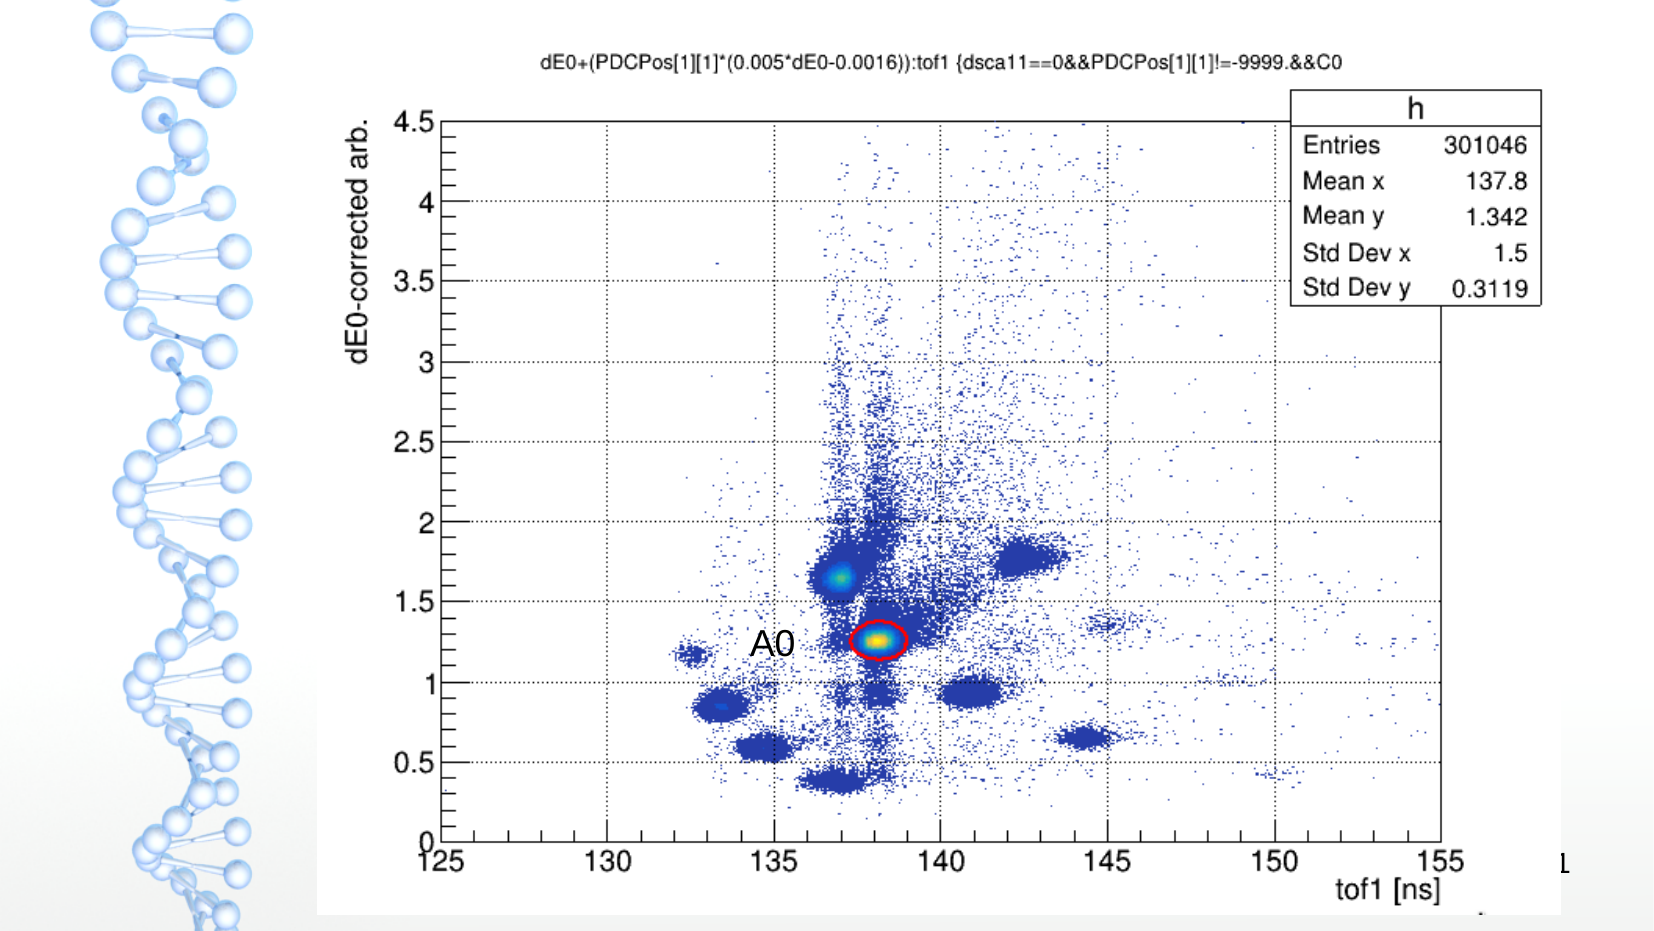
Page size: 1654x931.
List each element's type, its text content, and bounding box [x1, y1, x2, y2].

picture [0, 0, 1654, 931]
text_box A0 [735, 615, 826, 672]
title A0 [265, 35, 1595, 189]
